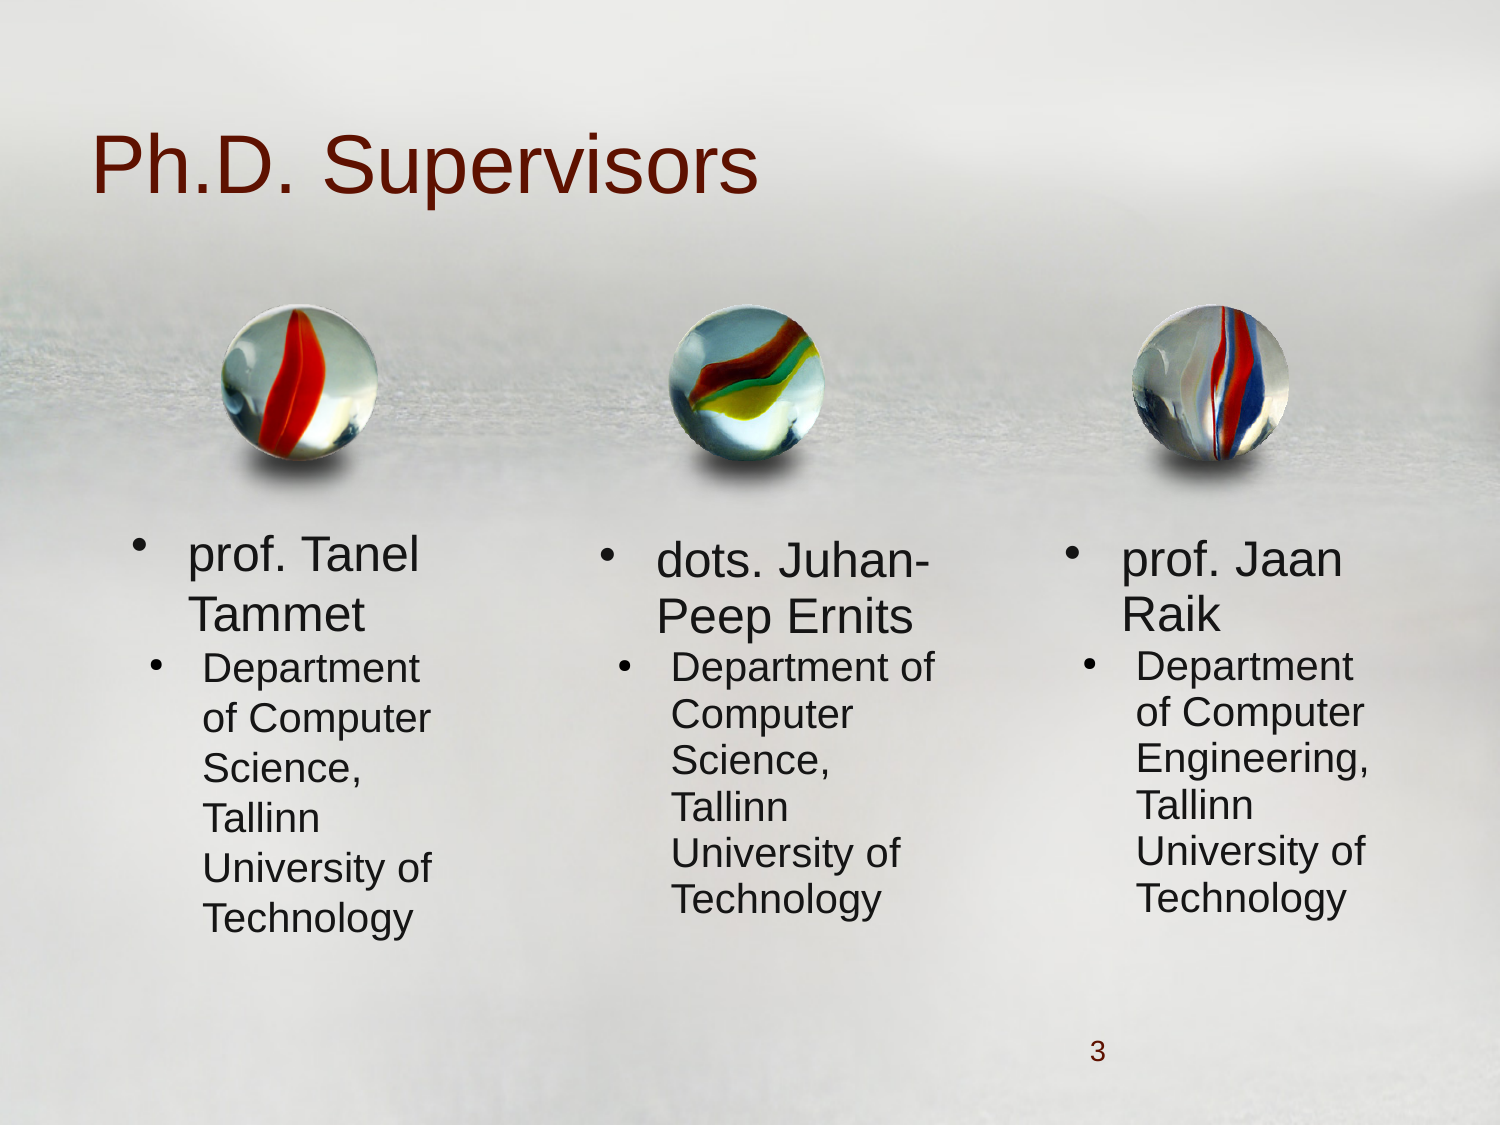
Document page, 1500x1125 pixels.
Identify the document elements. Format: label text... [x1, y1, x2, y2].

text_box prof. Jaan Raik Department of Computer Engineering, Tallinn University of Technology [1050, 523, 1396, 933]
title Ph.D. Supervisors [75, 66, 1425, 255]
picture [0, 0, 1500, 1125]
text_box dots. Juhan-Peep Ernits Department of Computer Science, Tallinn University of Technology [585, 525, 961, 935]
list prof. Tanel Tammet Department of Computer Science, Tallinn University of Technology [116, 513, 480, 869]
